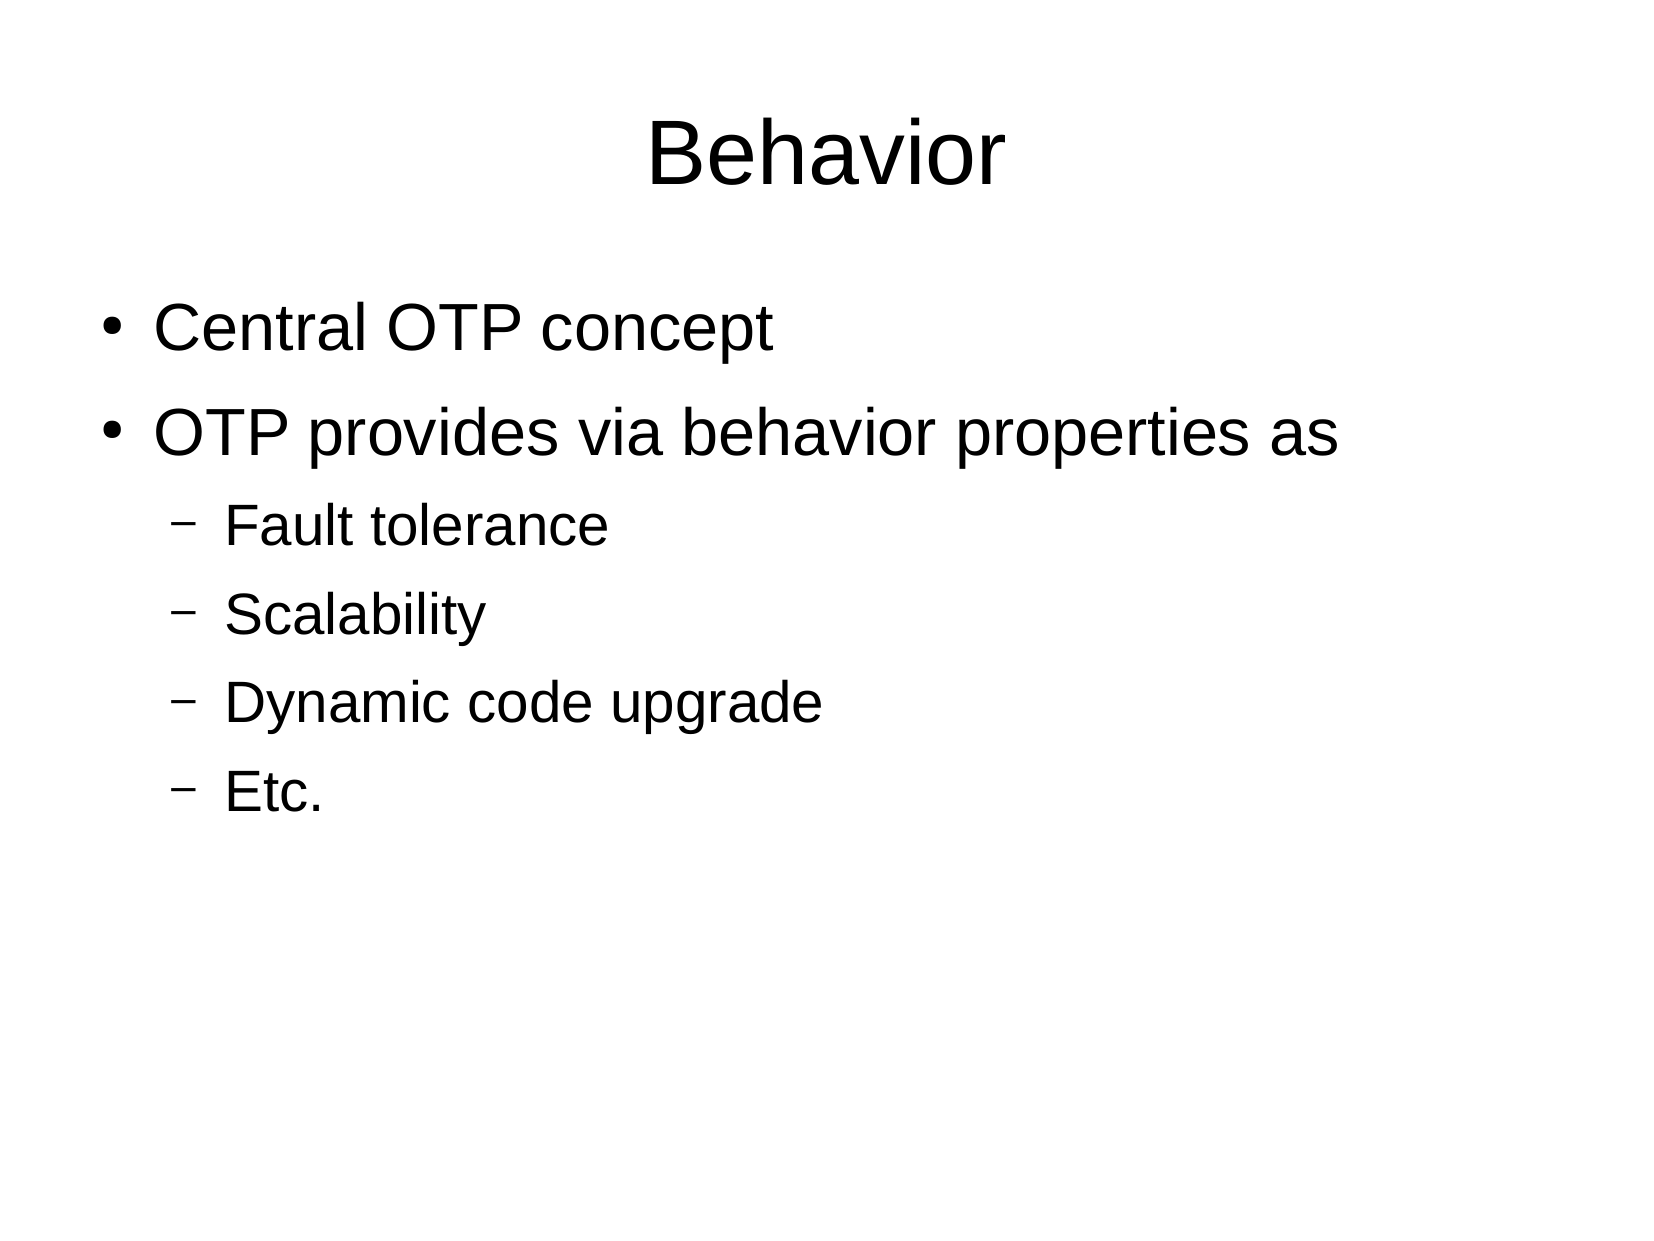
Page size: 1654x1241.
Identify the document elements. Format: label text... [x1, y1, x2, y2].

title Behavior [82, 49, 1571, 257]
list Central OTP concept OTP provides via behavior properties as Fault tolerance Scalability Dynamic code upgrade Etc. [82, 290, 1571, 1010]
